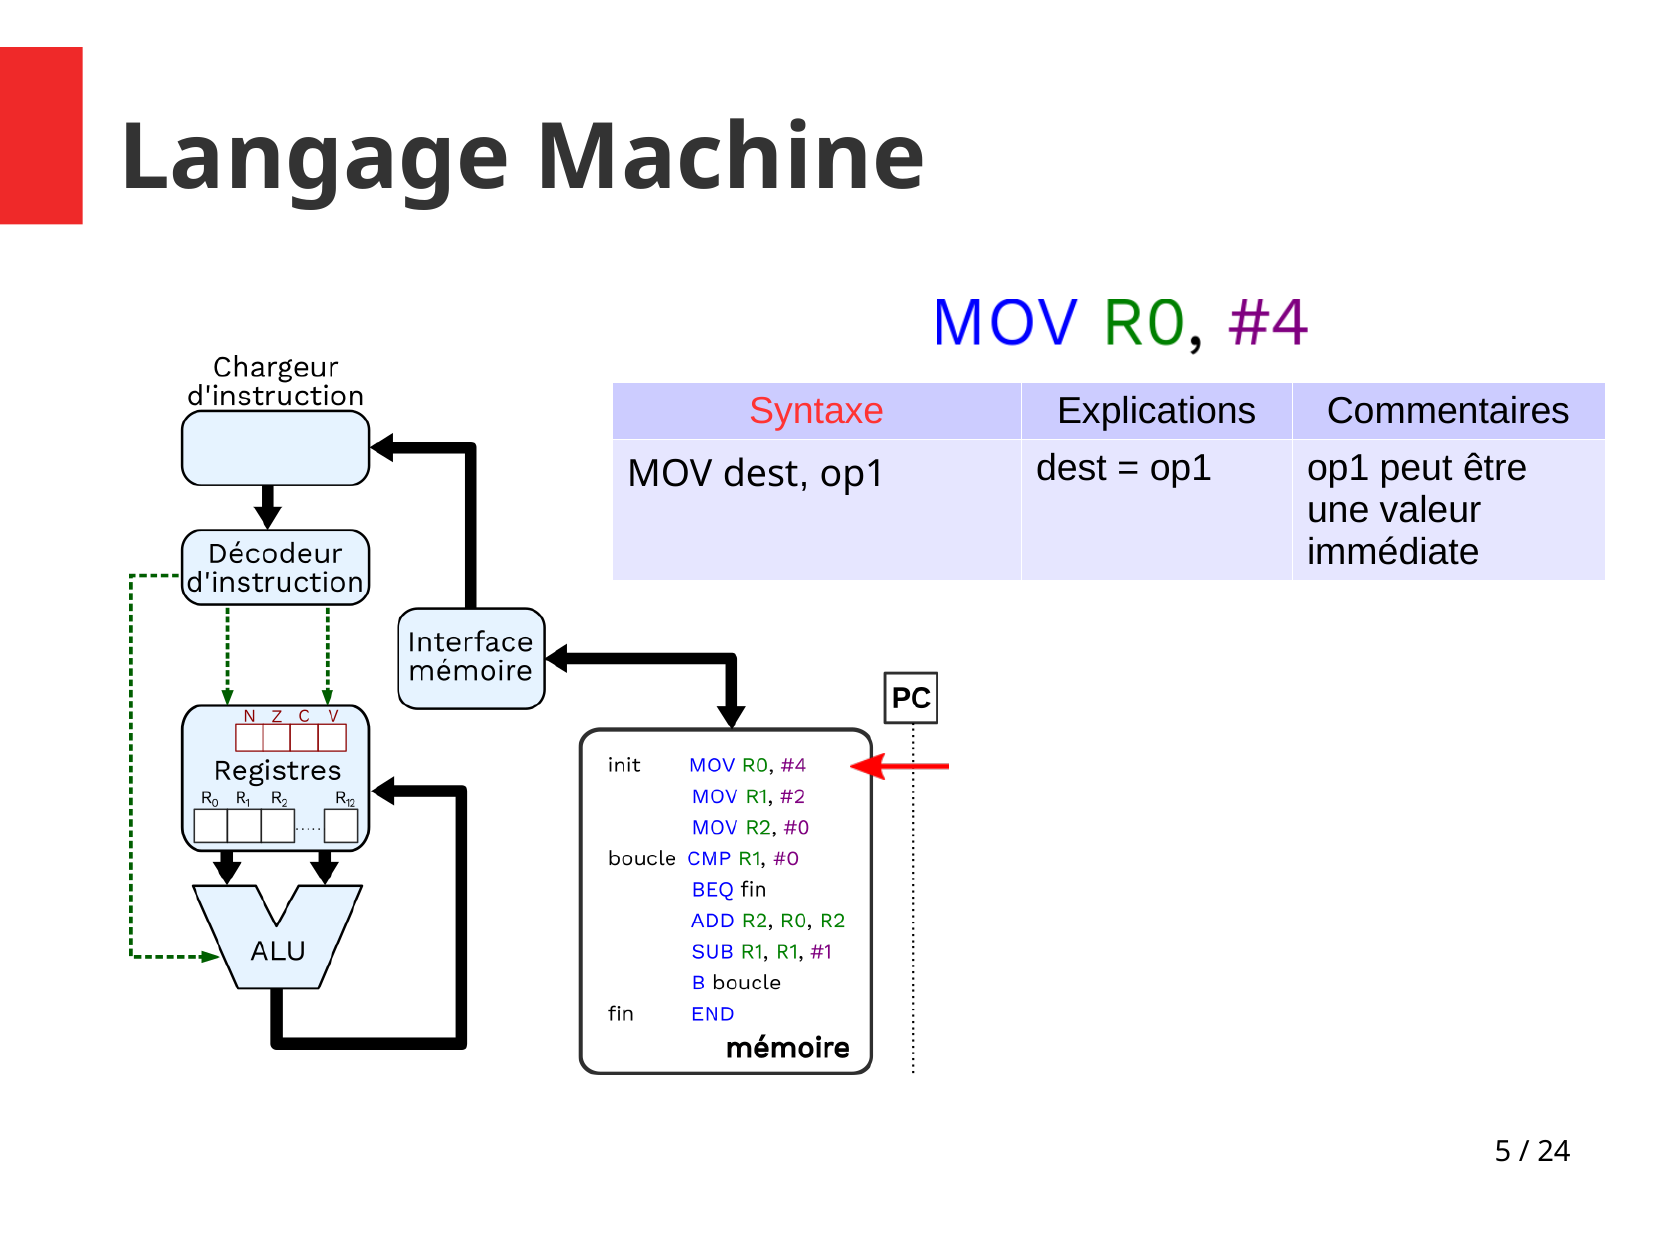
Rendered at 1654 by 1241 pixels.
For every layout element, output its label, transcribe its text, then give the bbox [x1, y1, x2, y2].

table_cell dest = op1 [1022, 440, 1292, 580]
table_header Commentaires [1293, 383, 1605, 439]
table_header Syntaxe [613, 383, 1021, 439]
table_header Explications [1022, 383, 1292, 439]
table_cell MOV dest, op1 [613, 440, 1021, 580]
picture [129, 299, 1309, 1075]
table_cell op1 peut être une valeur immédiate [1293, 440, 1605, 580]
title Langage Machine [118, 49, 1571, 257]
